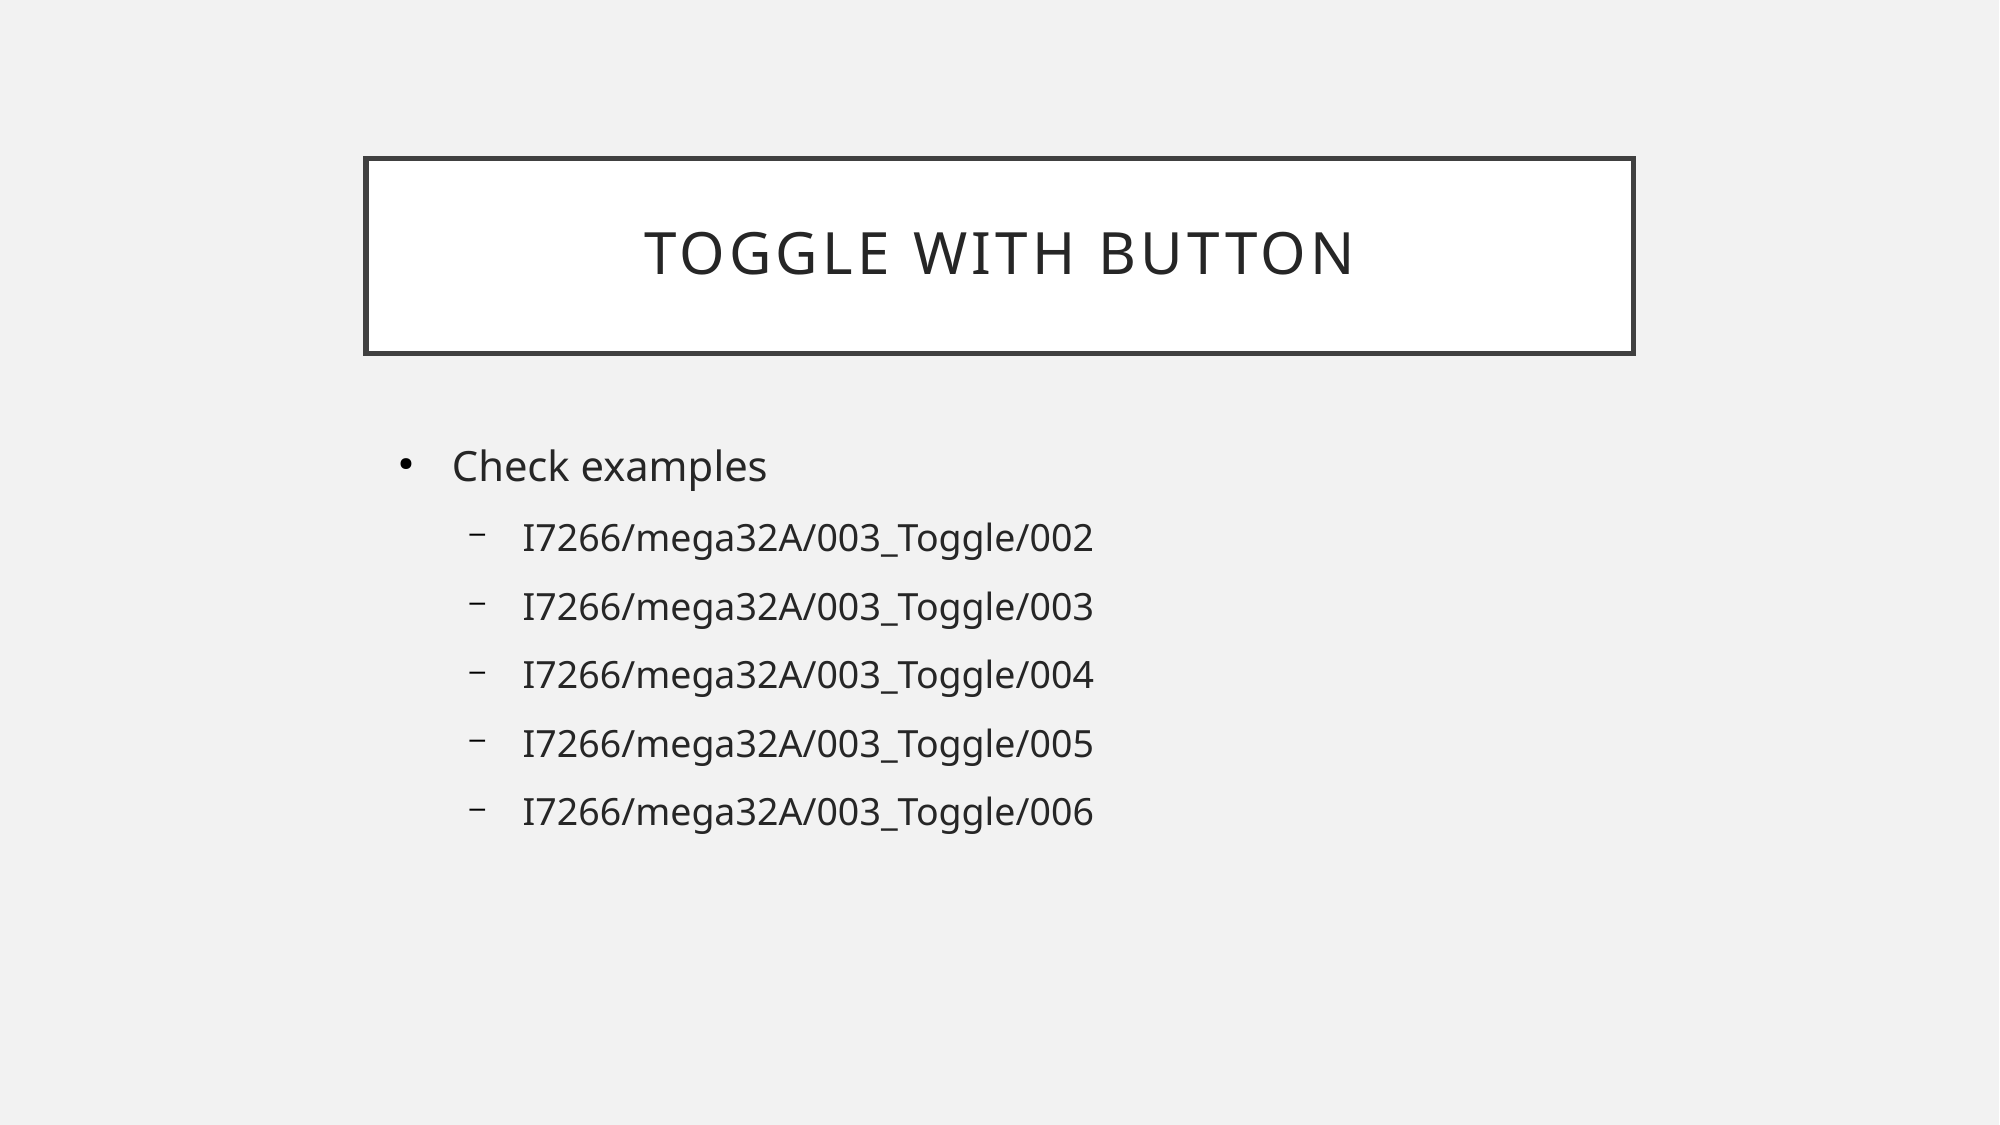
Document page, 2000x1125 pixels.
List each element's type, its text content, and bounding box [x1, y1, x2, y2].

title Toggle with button [365, 158, 1634, 354]
list Check examples I7266/mega32A/003_Toggle/002 I7266/mega32A/003_Toggle/003 I7266/mega32A/003_Toggle/004 I7266/mega32A/003_Toggle/005 I7266/mega32A/003_Toggle/006 [365, 432, 1634, 942]
